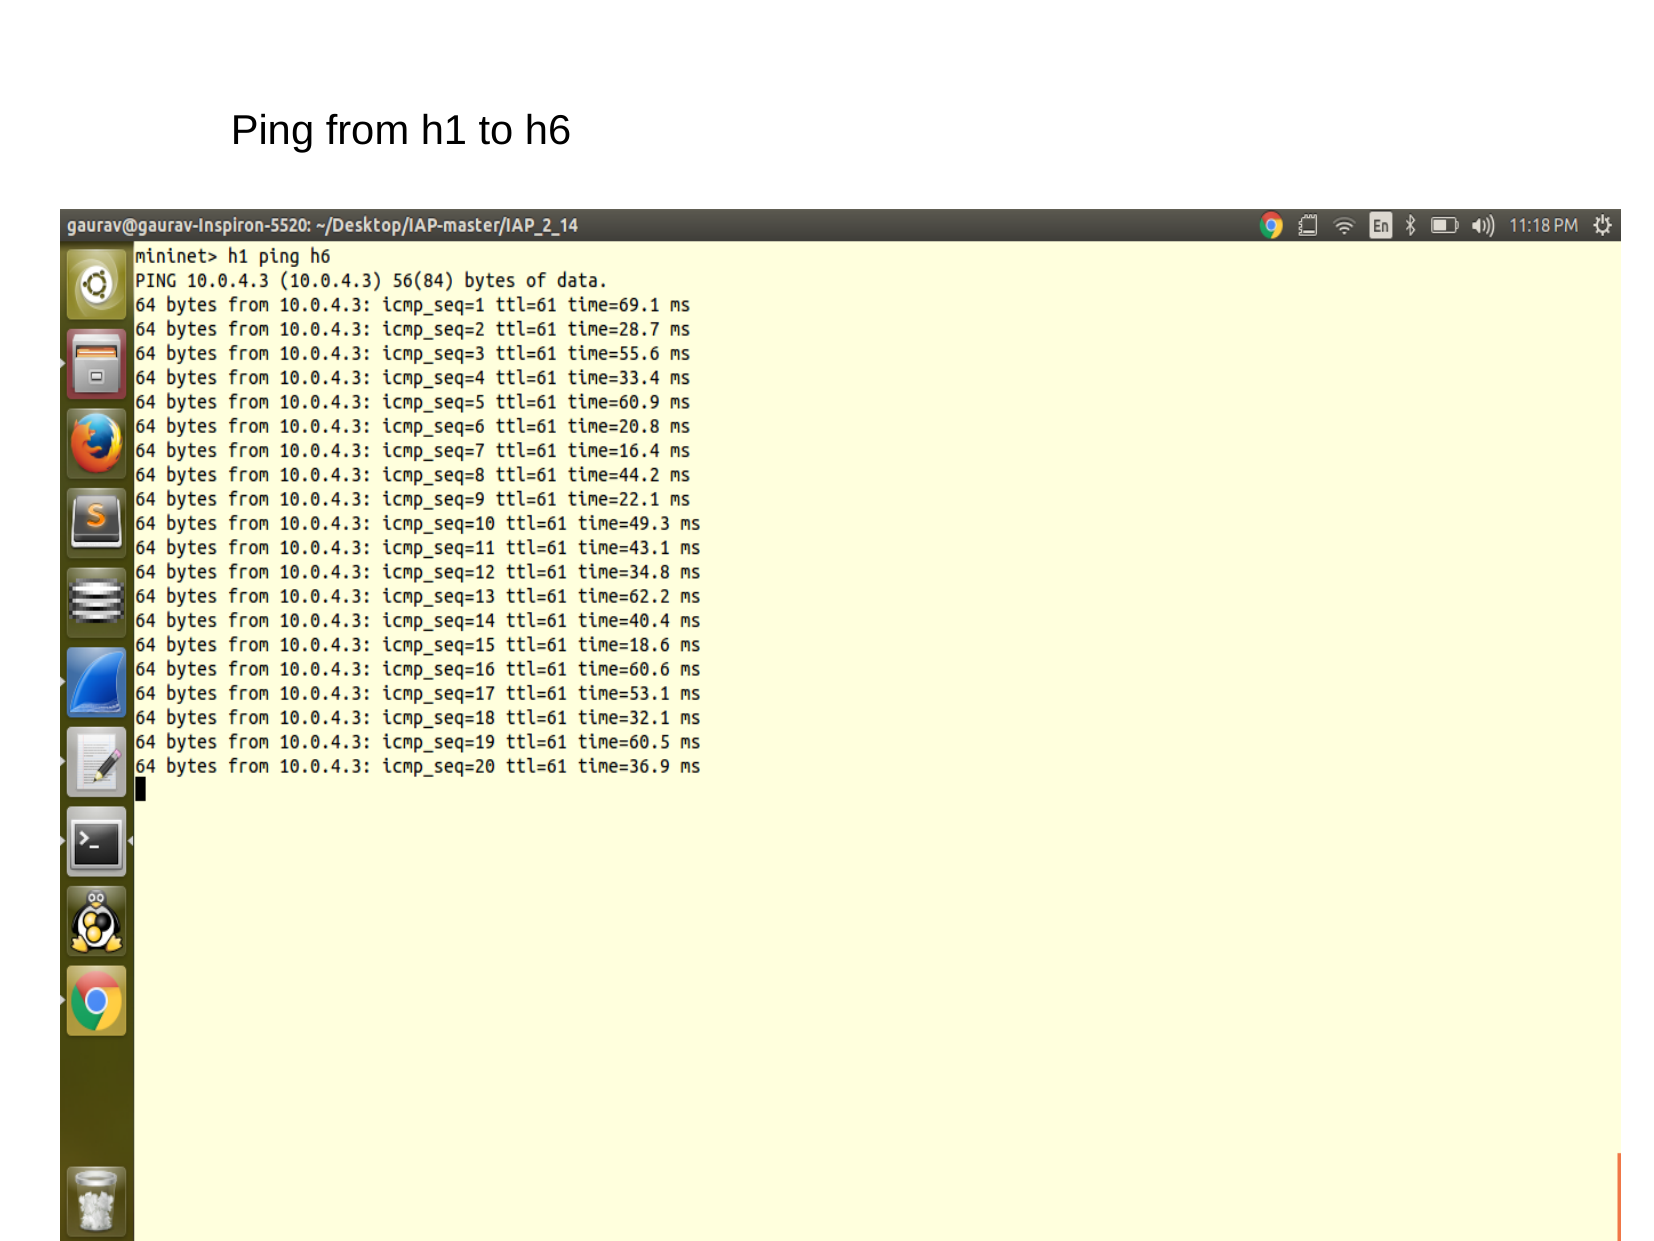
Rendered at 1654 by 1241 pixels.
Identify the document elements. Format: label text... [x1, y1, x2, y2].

title Ping from h1 to h6 [82, 49, 1571, 209]
picture [60, 209, 1621, 1241]
